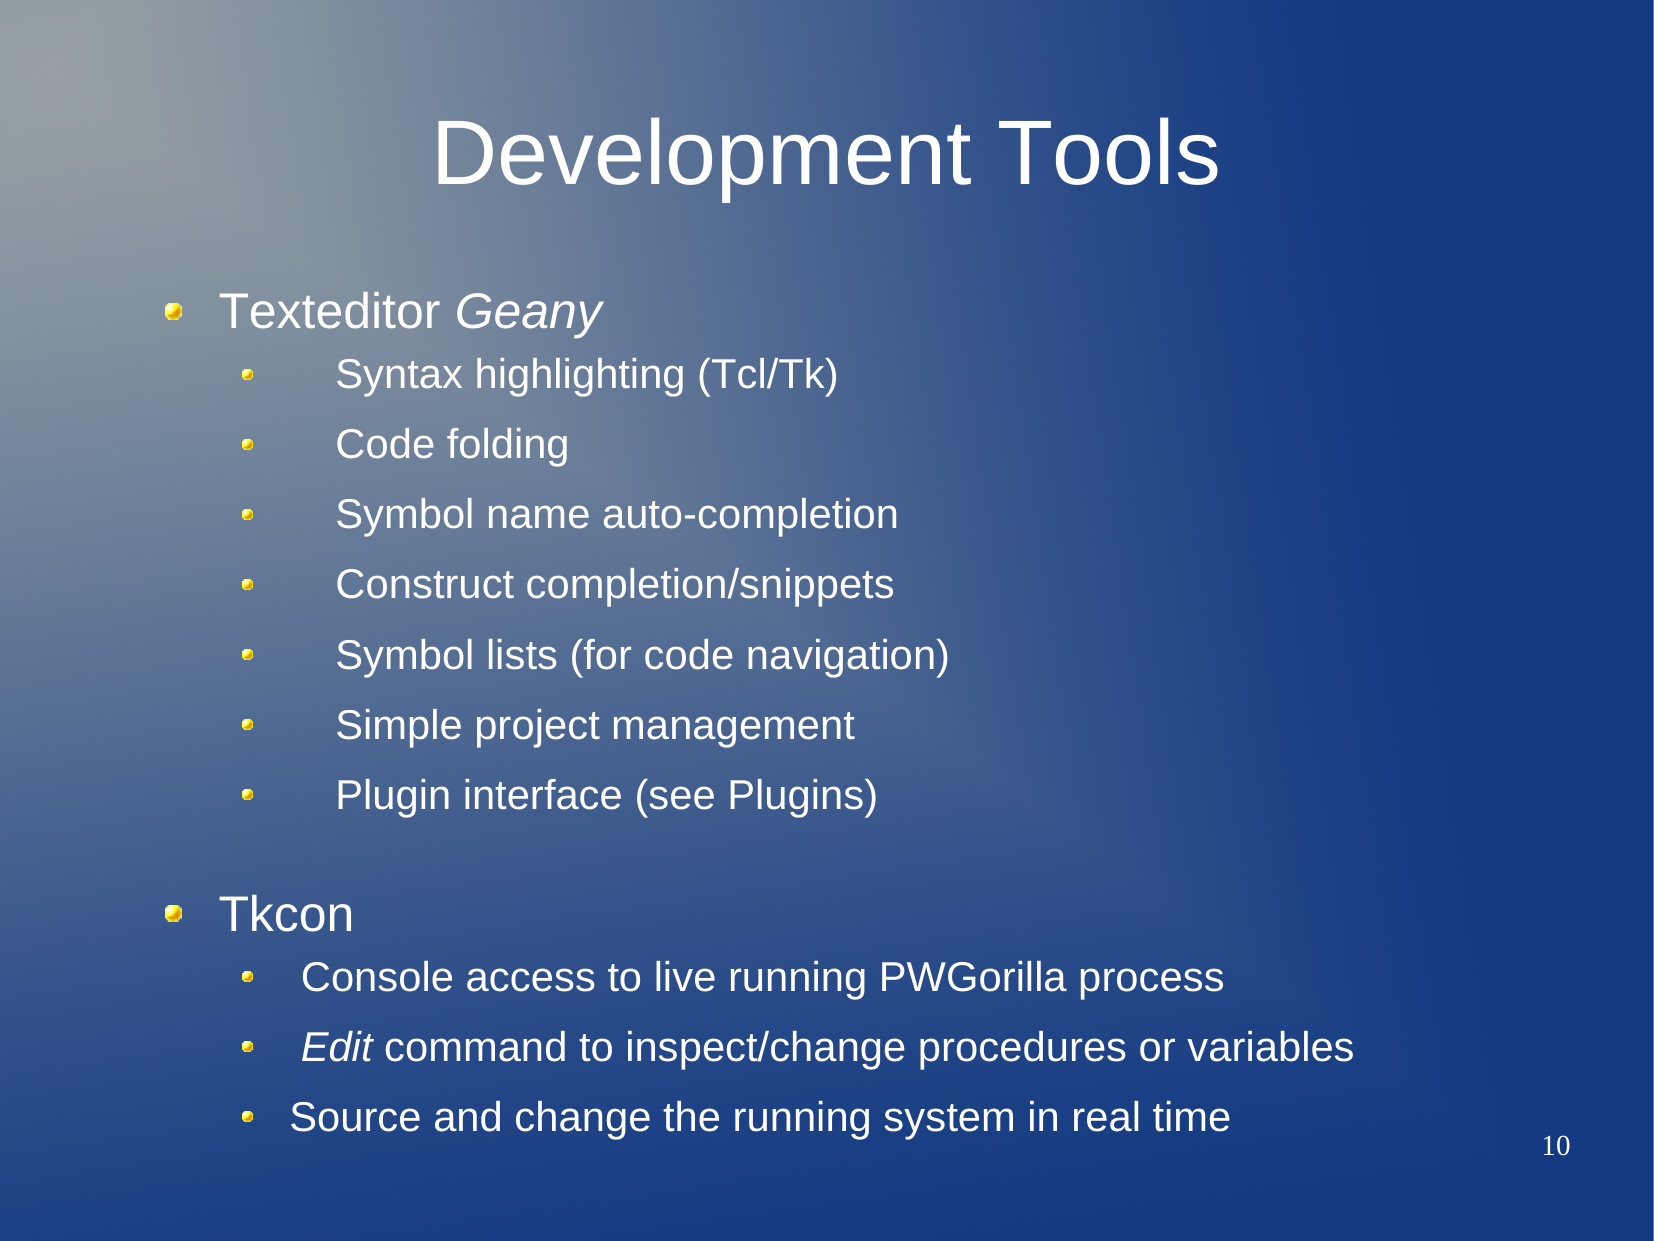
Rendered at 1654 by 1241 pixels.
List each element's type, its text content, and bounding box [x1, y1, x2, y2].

list Texteditor Geany Syntax highlighting (Tcl/Tk) Code folding Symbol name auto-completion Construct completion/snippets Symbol lists (for code navigation) Simple project management Plugin interface (see Plugins) [147, 283, 1093, 819]
list Tkcon Console access to live running PWGorilla process Edit command to inspect/change procedures or variables Source and change the running system in real time [147, 885, 1433, 1152]
title Development Tools [82, 49, 1571, 257]
picture [0, 0, 1654, 1241]
